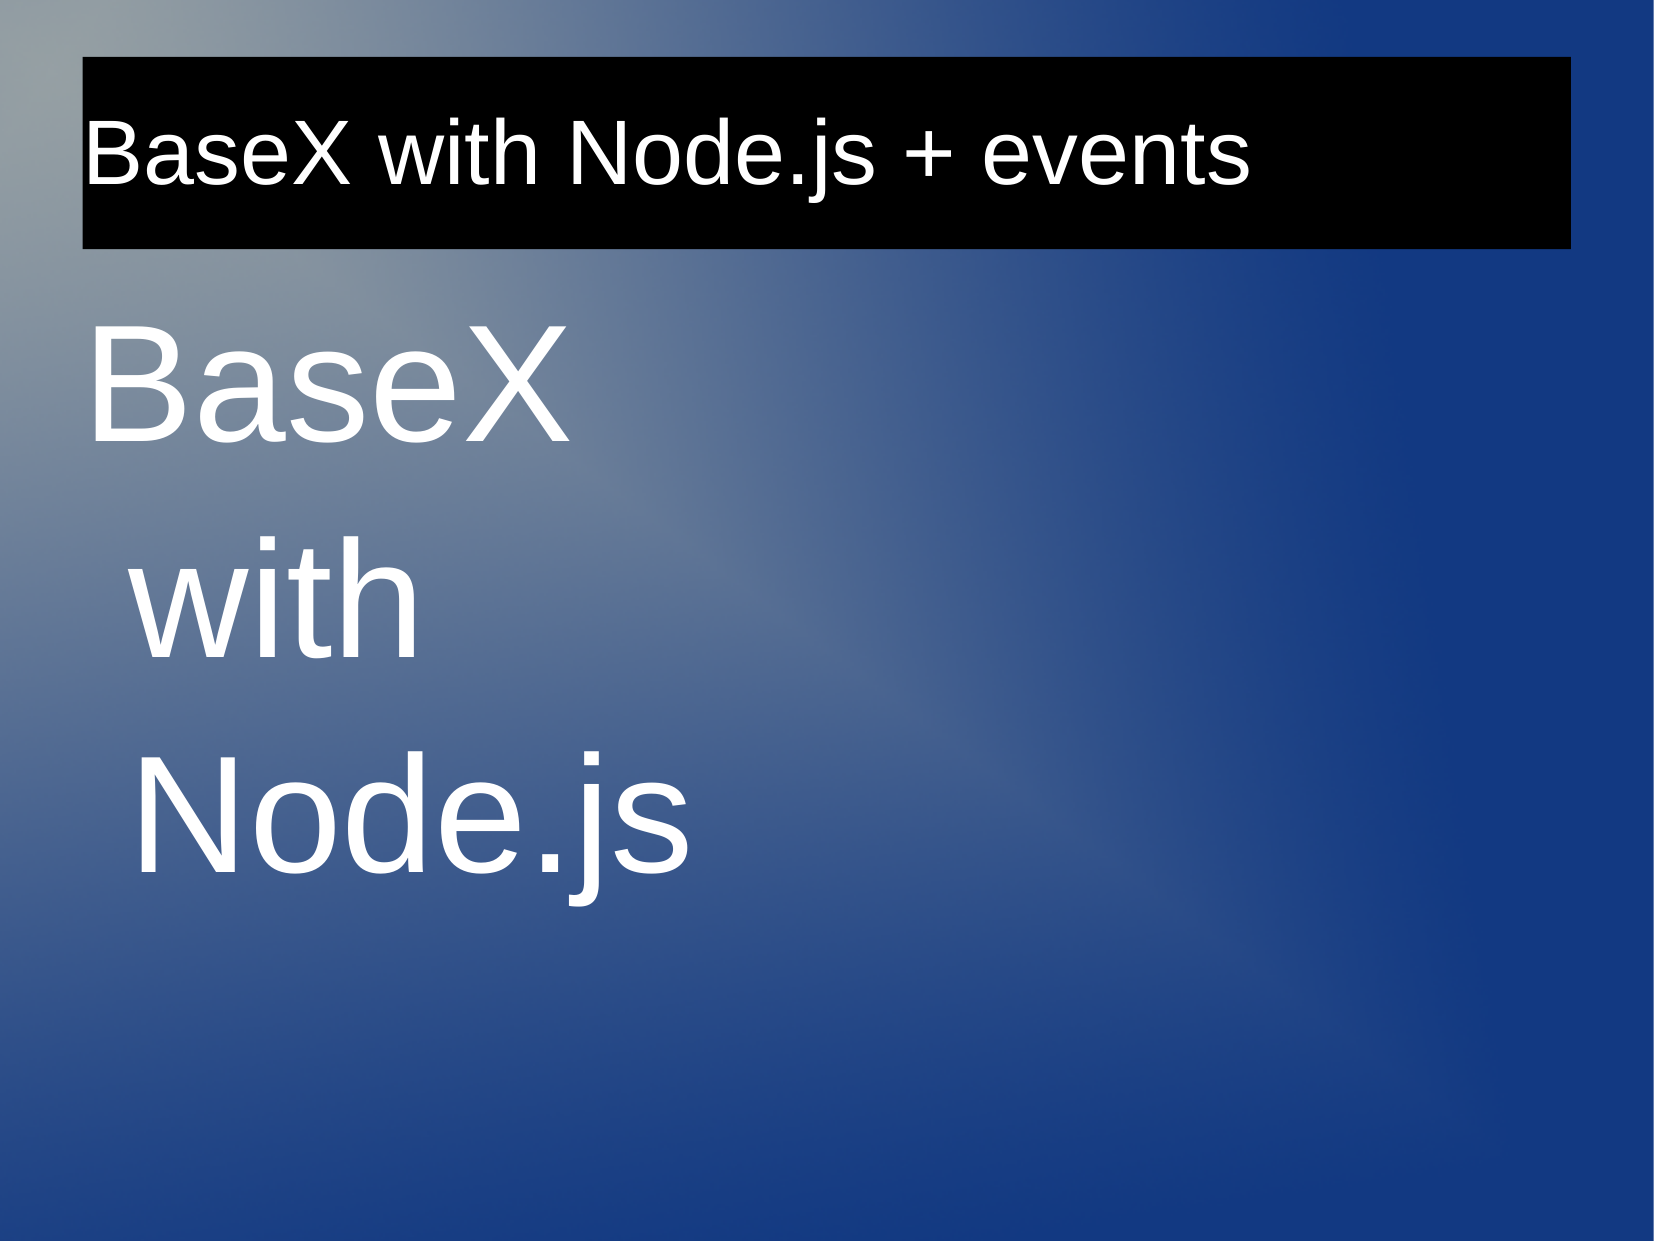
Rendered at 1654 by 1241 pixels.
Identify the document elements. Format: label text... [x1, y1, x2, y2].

title BaseX with Node.js + events [82, 56, 1571, 250]
list BaseX with Node.js [82, 290, 1571, 1094]
picture [0, 0, 1654, 1241]
